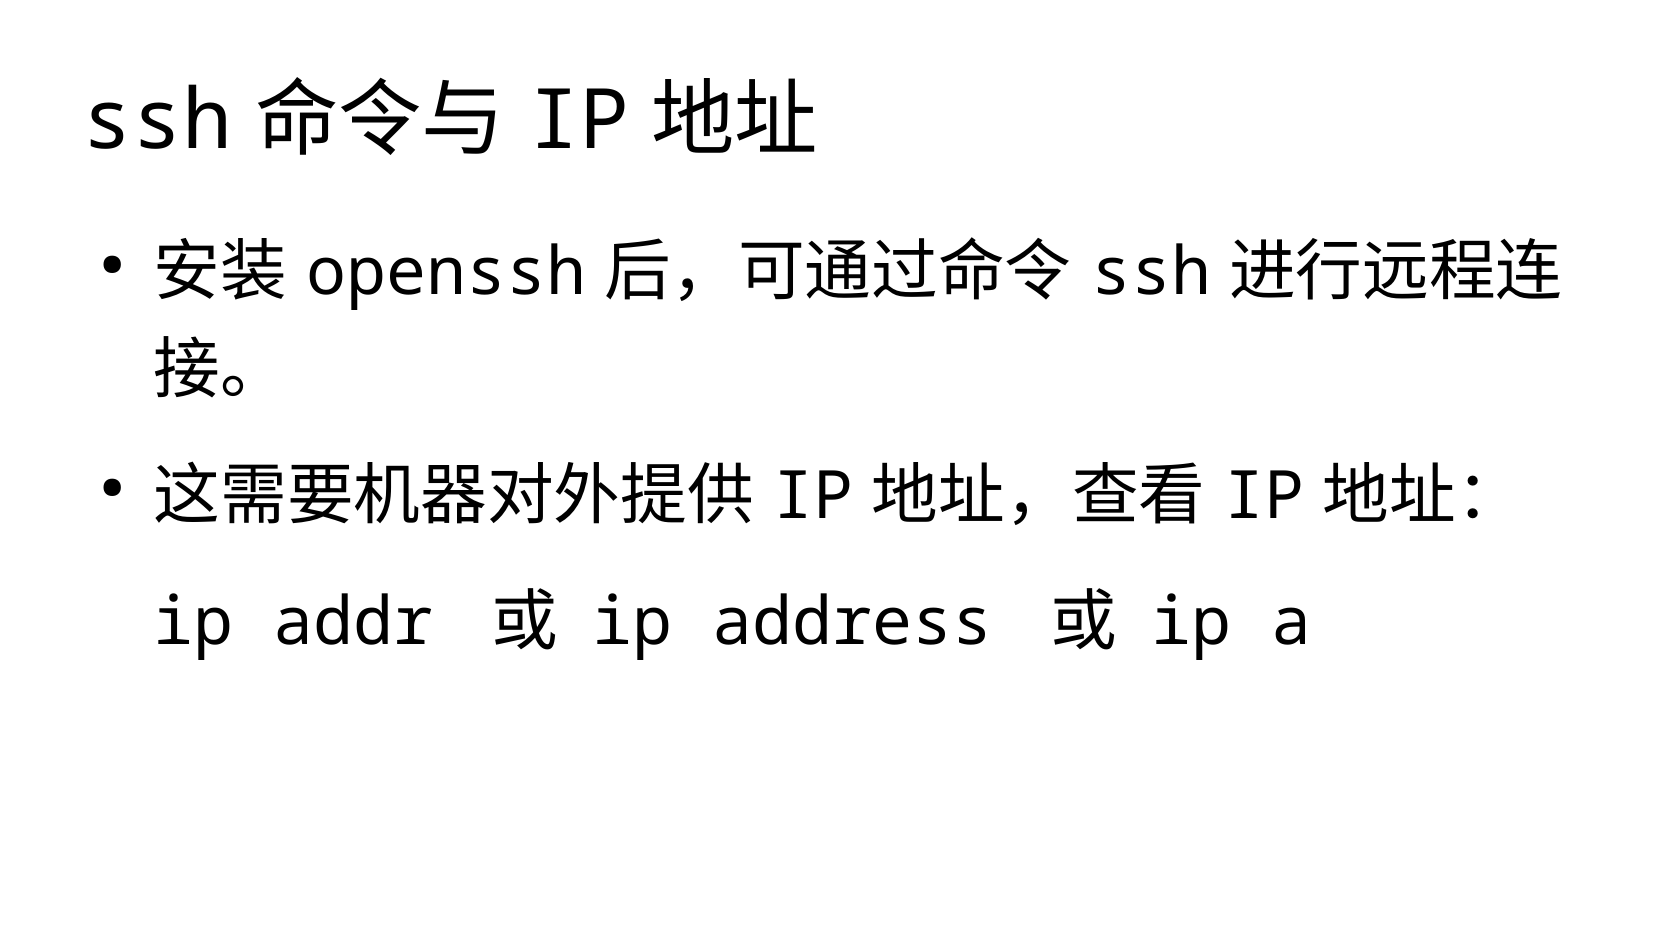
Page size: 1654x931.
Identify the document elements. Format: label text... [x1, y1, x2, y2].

list 安装openssh后，可通过命令ssh进行远程连接。 这需要机器对外提供IP地址，查看IP地址： ip addr 或 ip address 或 ip a [82, 217, 1571, 815]
title ssh命令与IP地址 [82, 37, 1571, 189]
